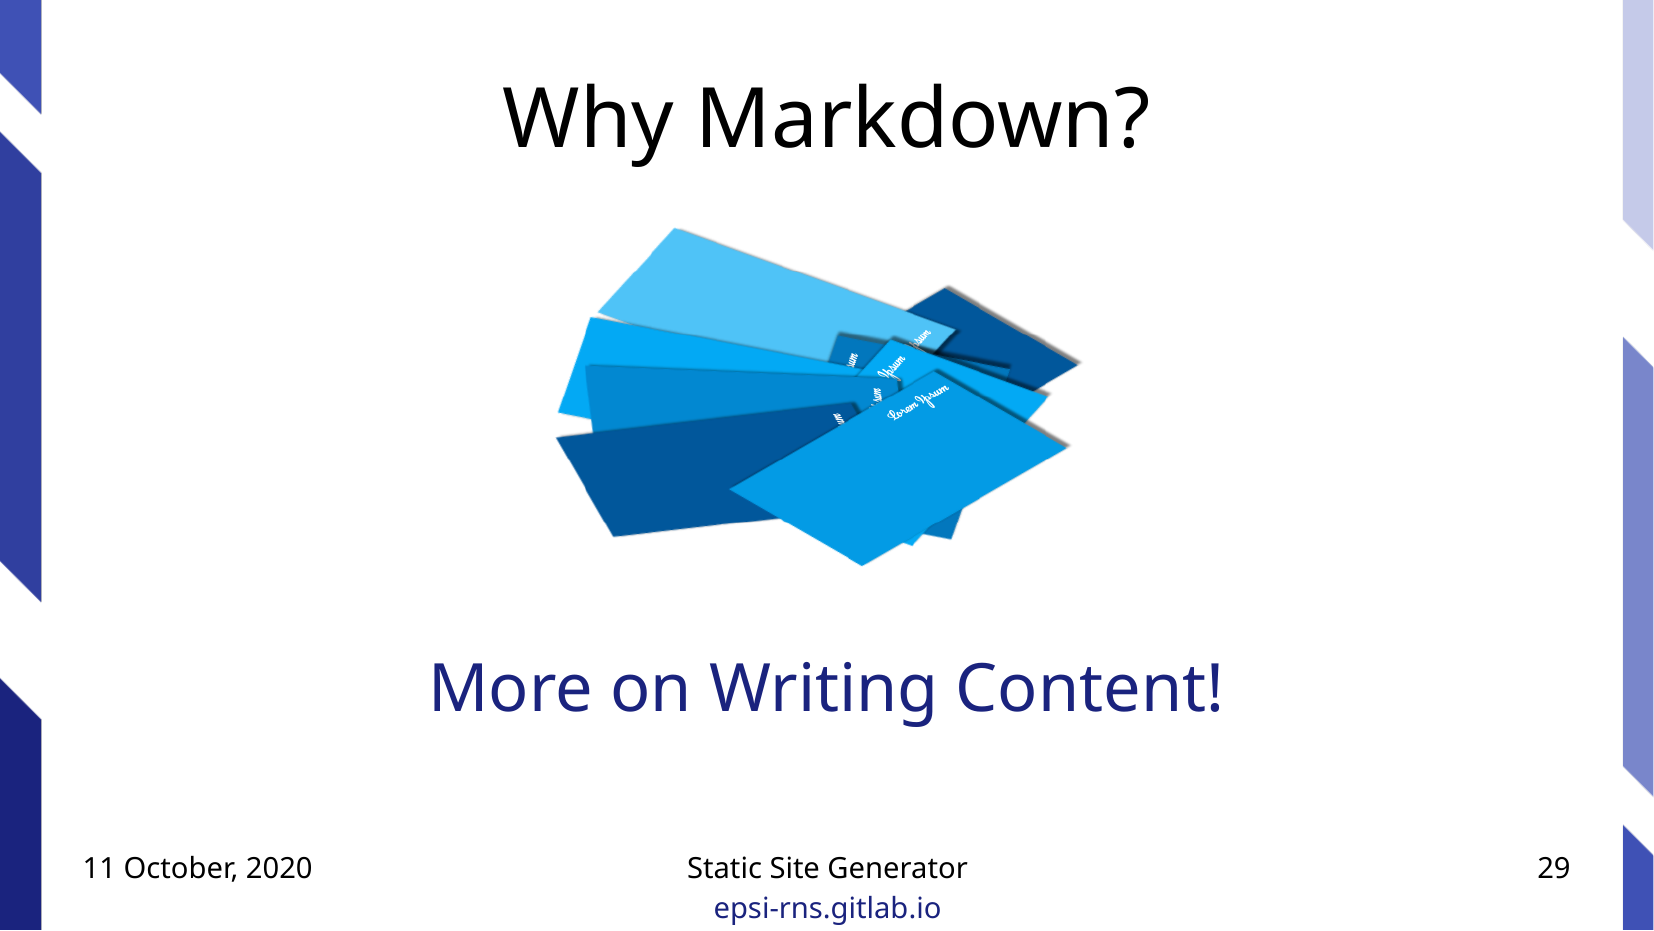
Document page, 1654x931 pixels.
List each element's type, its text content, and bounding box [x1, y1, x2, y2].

title Why Markdown? [82, 37, 1571, 193]
text_box More on Writing Content! [82, 615, 1571, 758]
picture [0, 0, 1654, 930]
